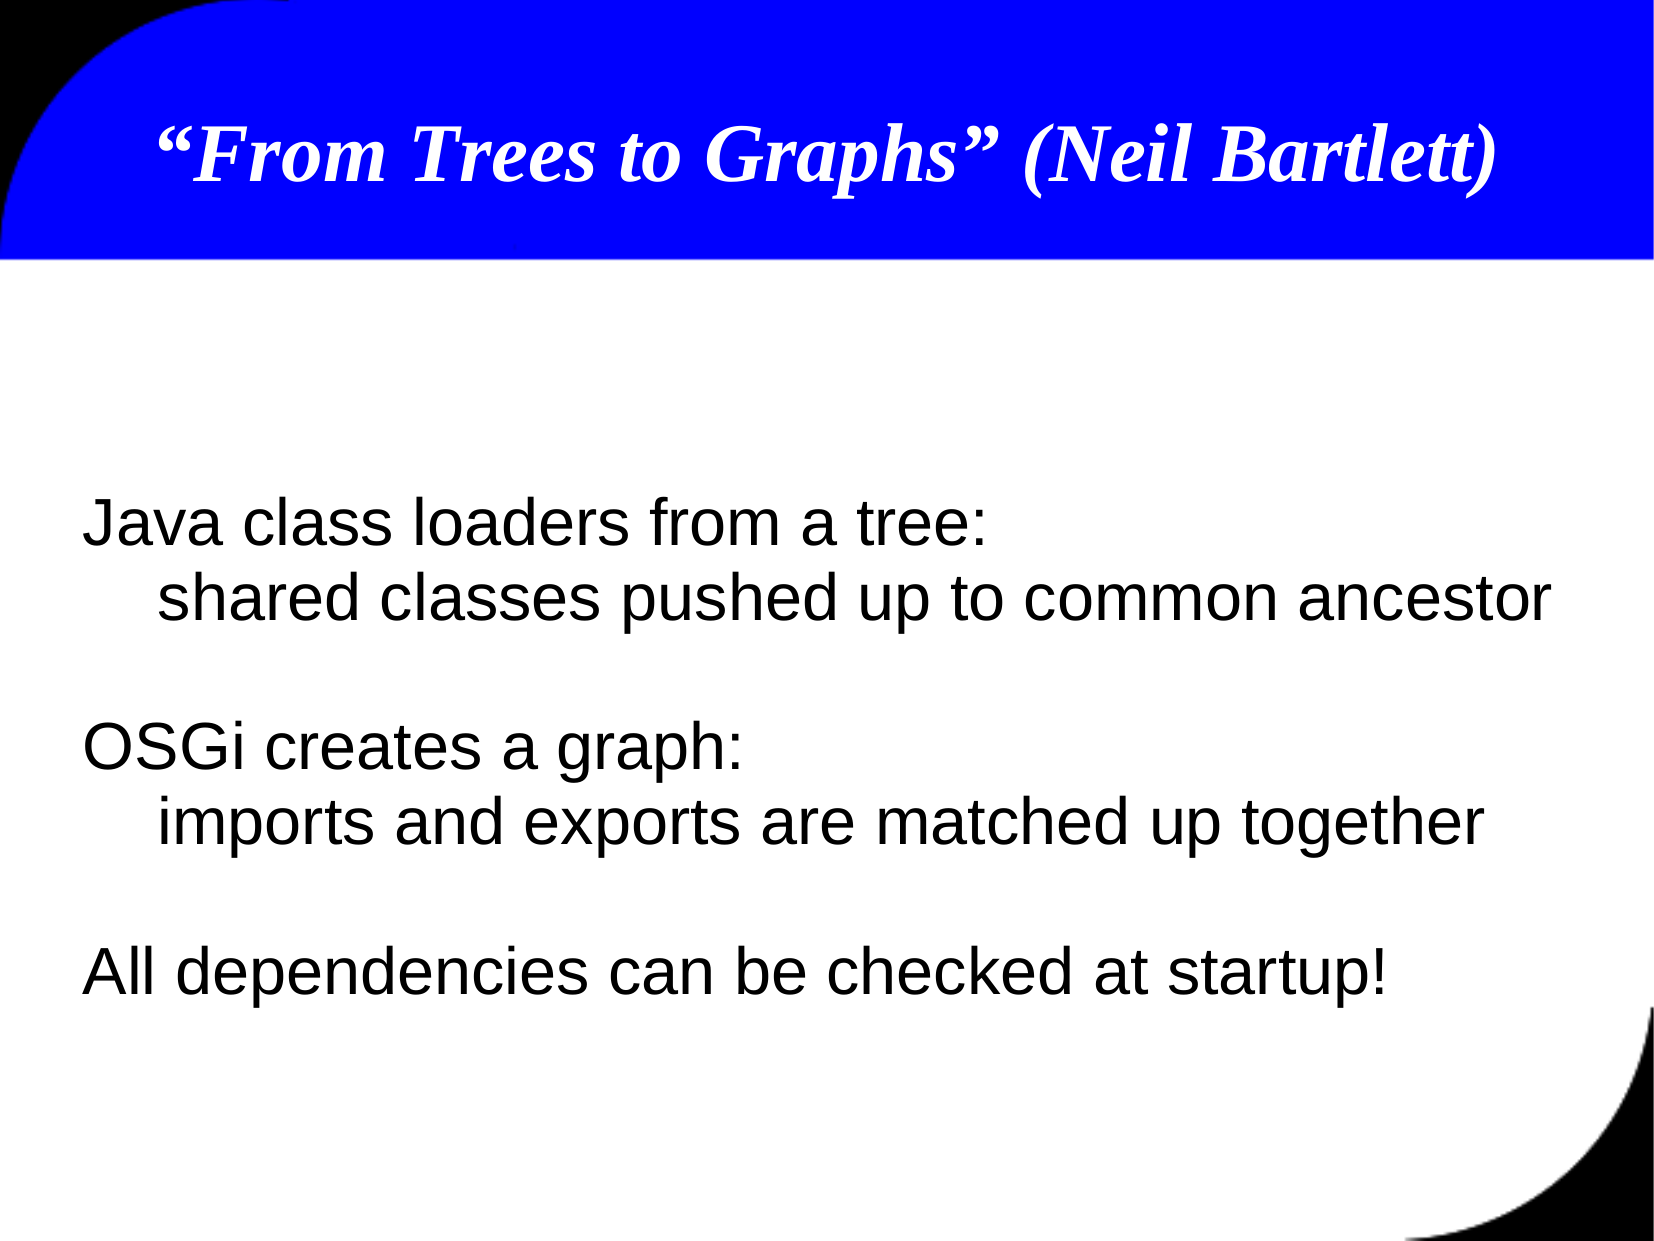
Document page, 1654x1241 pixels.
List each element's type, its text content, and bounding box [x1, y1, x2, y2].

title “From Trees to Graphs” (Neil Bartlett) [82, 56, 1571, 250]
picture [0, 0, 1654, 1241]
subtitle Java class loaders from a tree: shared classes pushed up to common ancestor OSGi creates a graph: imports and exports are matched up together All dependencies can be checked at startup! [82, 337, 1571, 1157]
